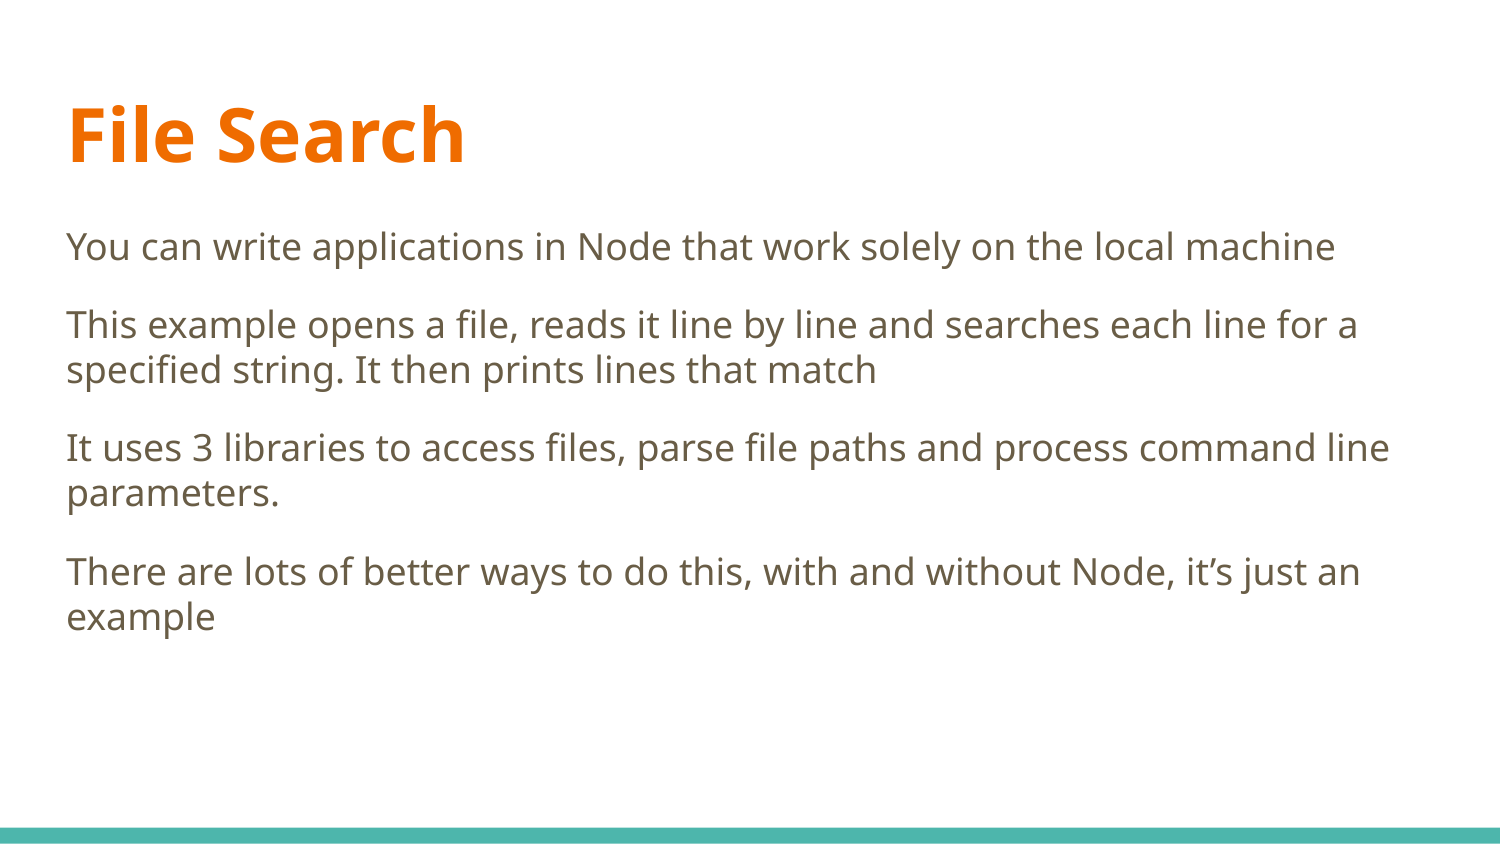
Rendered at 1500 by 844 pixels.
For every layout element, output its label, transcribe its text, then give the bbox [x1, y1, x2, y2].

title File Search [51, 72, 1449, 189]
list You can write applications in Node that work solely on the local machine This example opens a file, reads it line by line and searches each line for a specified string. It then prints lines that match It uses 3 libraries to access files, parse file paths and process command line parameters. There are lots of better ways to do this, with and without Node, it’s just an example [51, 207, 1449, 750]
